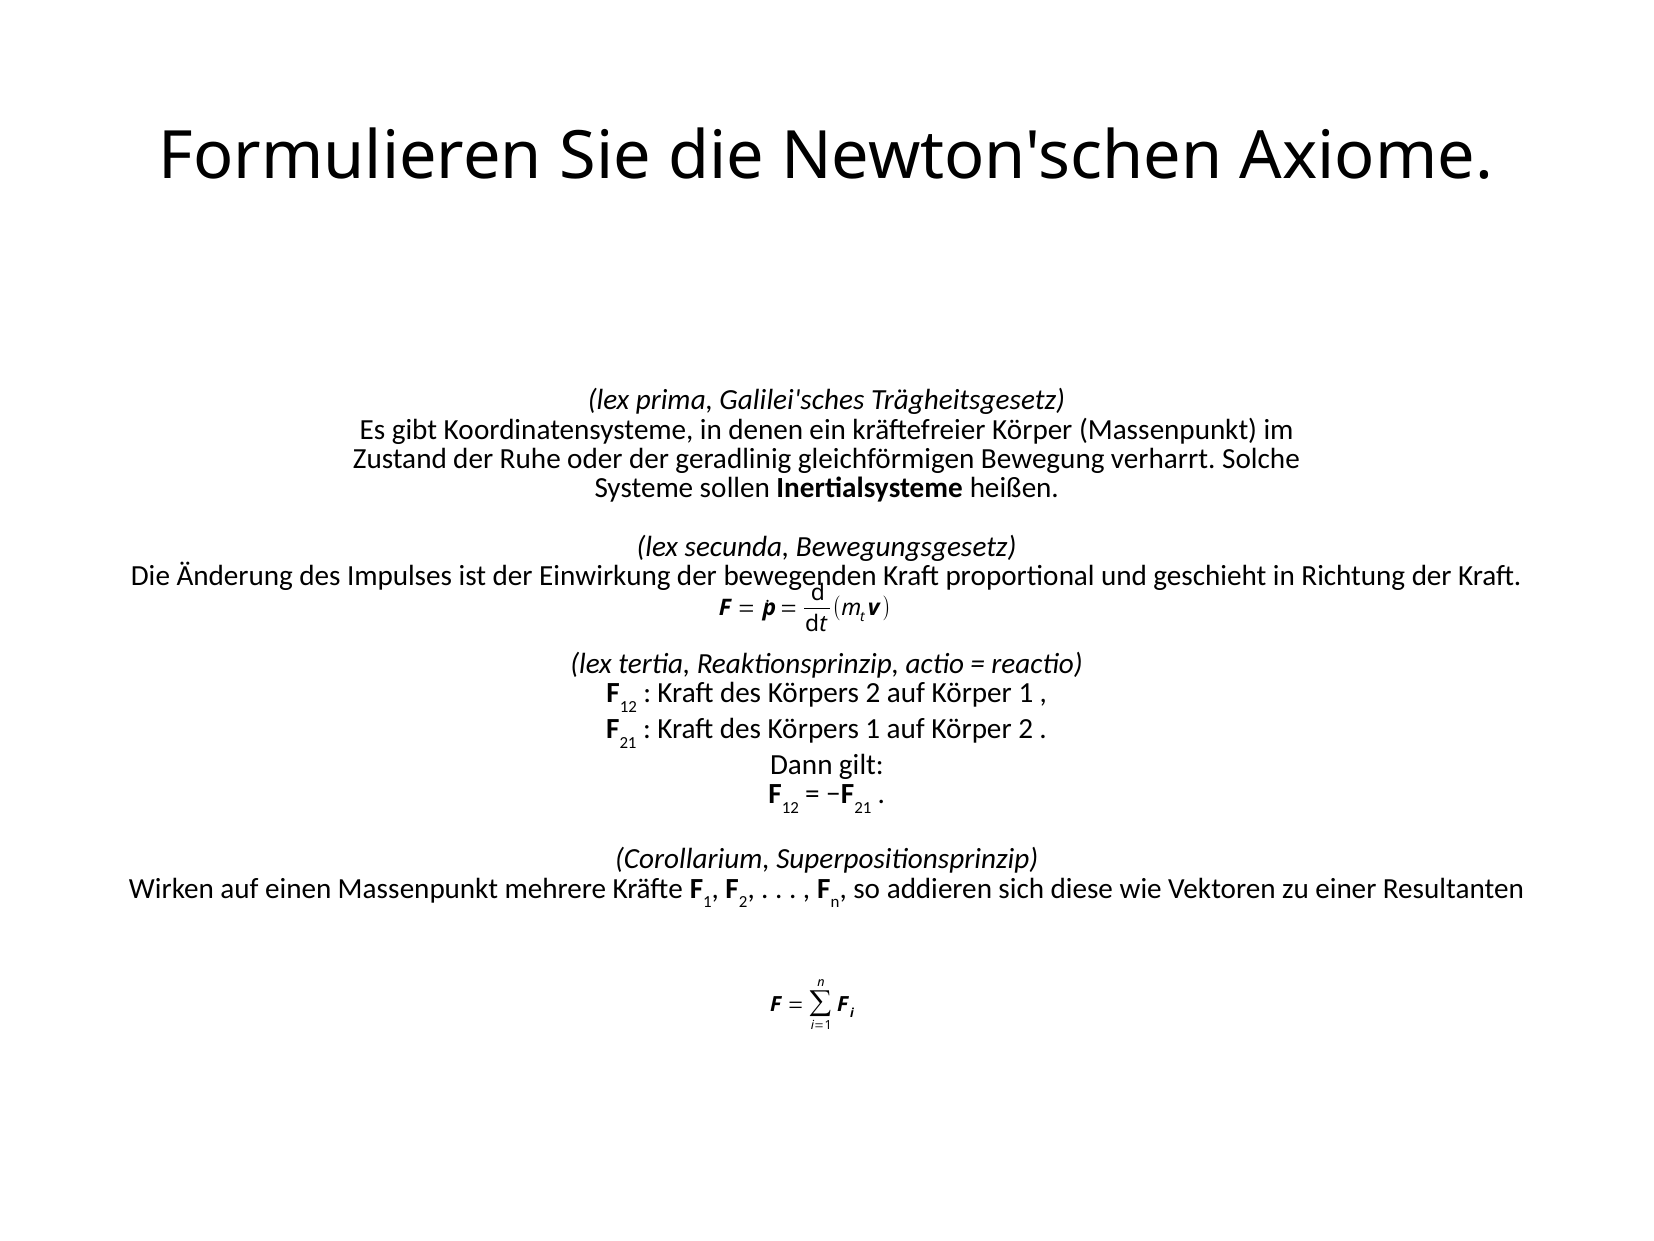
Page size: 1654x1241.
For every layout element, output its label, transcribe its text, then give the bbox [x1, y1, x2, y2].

title Formulieren Sie die Newton'schen Axiome. [82, 49, 1571, 257]
chart [766, 974, 857, 1034]
subtitle (lex prima, Galilei'sches Trägheitsgesetz) Es gibt Koordinatensysteme, in denen ein kräftefreier Körper (Massenpunkt) im Zustand der Ruhe oder der geradlinig gleichförmigen Bewegung verharrt. Solche Systeme sollen Inertialsysteme heißen. (lex secunda, Bewegungsgesetz) Die Änderung des Impulses ist der Einwirkung der bewegenden Kraft proportional und geschieht in Richtung der Kraft. (lex tertia, Reaktionsprinzip, actio = reactio) F12 : Kraft des Körpers 2 auf Körper 1 , F21 : Kraft des Körpers 1 auf Körper 2 . Dann gilt: F12 = −F21 . (Corollarium, Superpositionsprinzip) Wirken auf einen Massenpunkt mehrere Kräfte F1, F2, . . . , Fn, so addieren sich diese wie Vektoren zu einer Resultanten [82, 290, 1571, 1010]
chart [715, 578, 893, 638]
